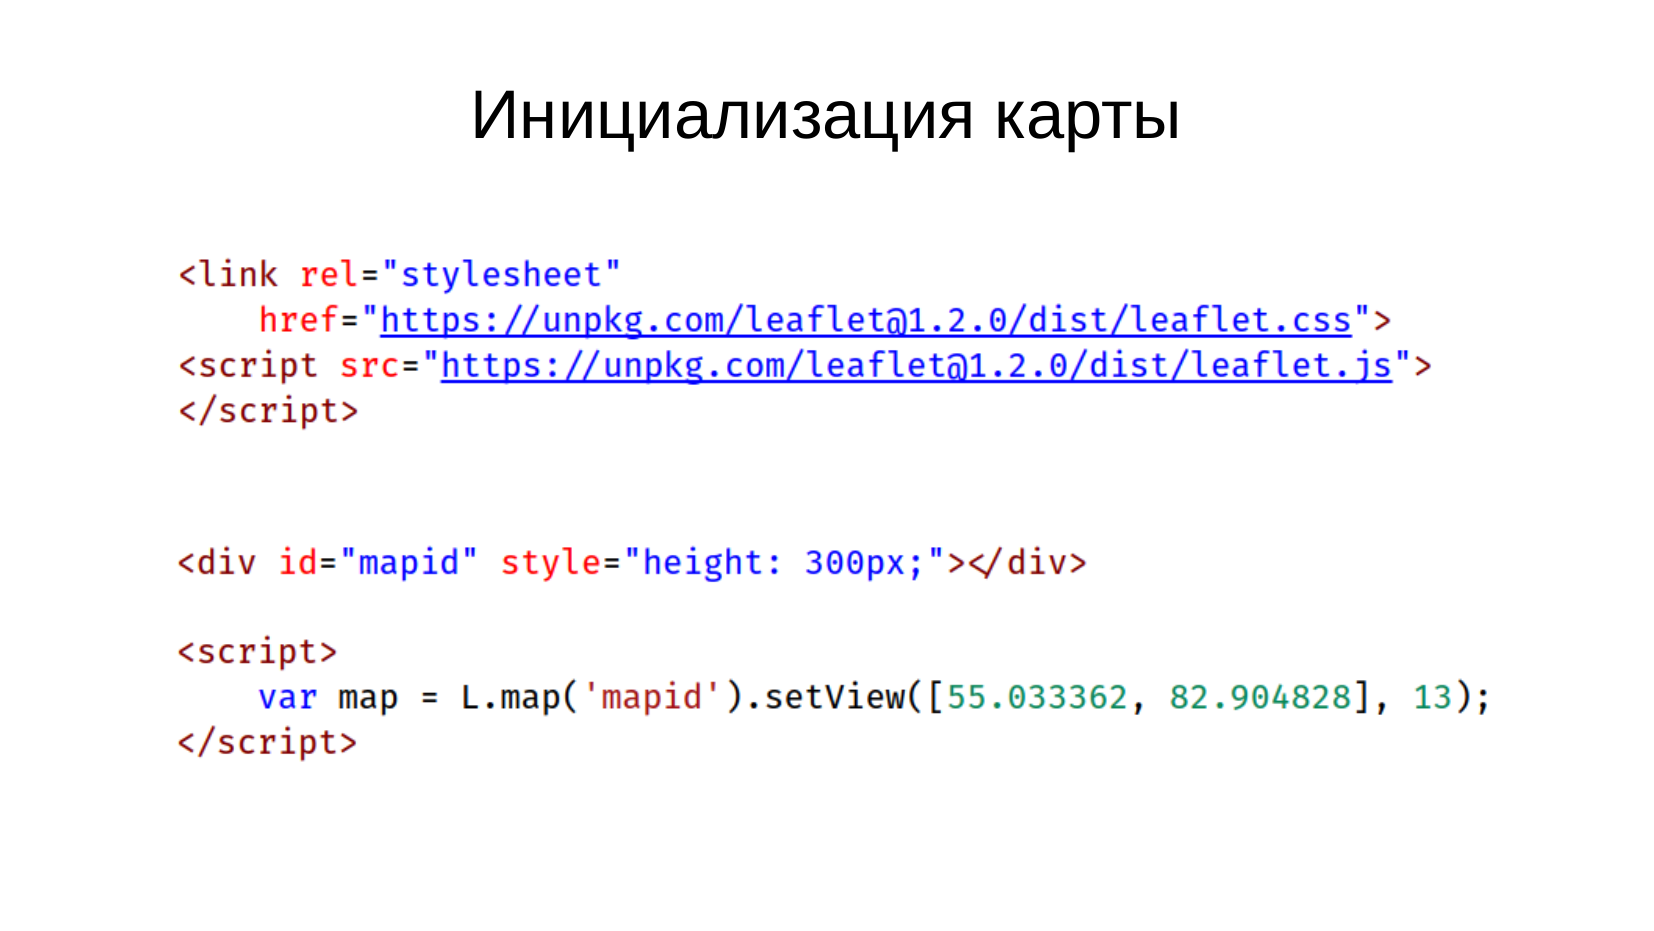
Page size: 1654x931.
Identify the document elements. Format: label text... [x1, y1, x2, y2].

picture [173, 543, 1501, 766]
title Инициализация карты [82, 37, 1571, 193]
picture [165, 252, 1442, 436]
